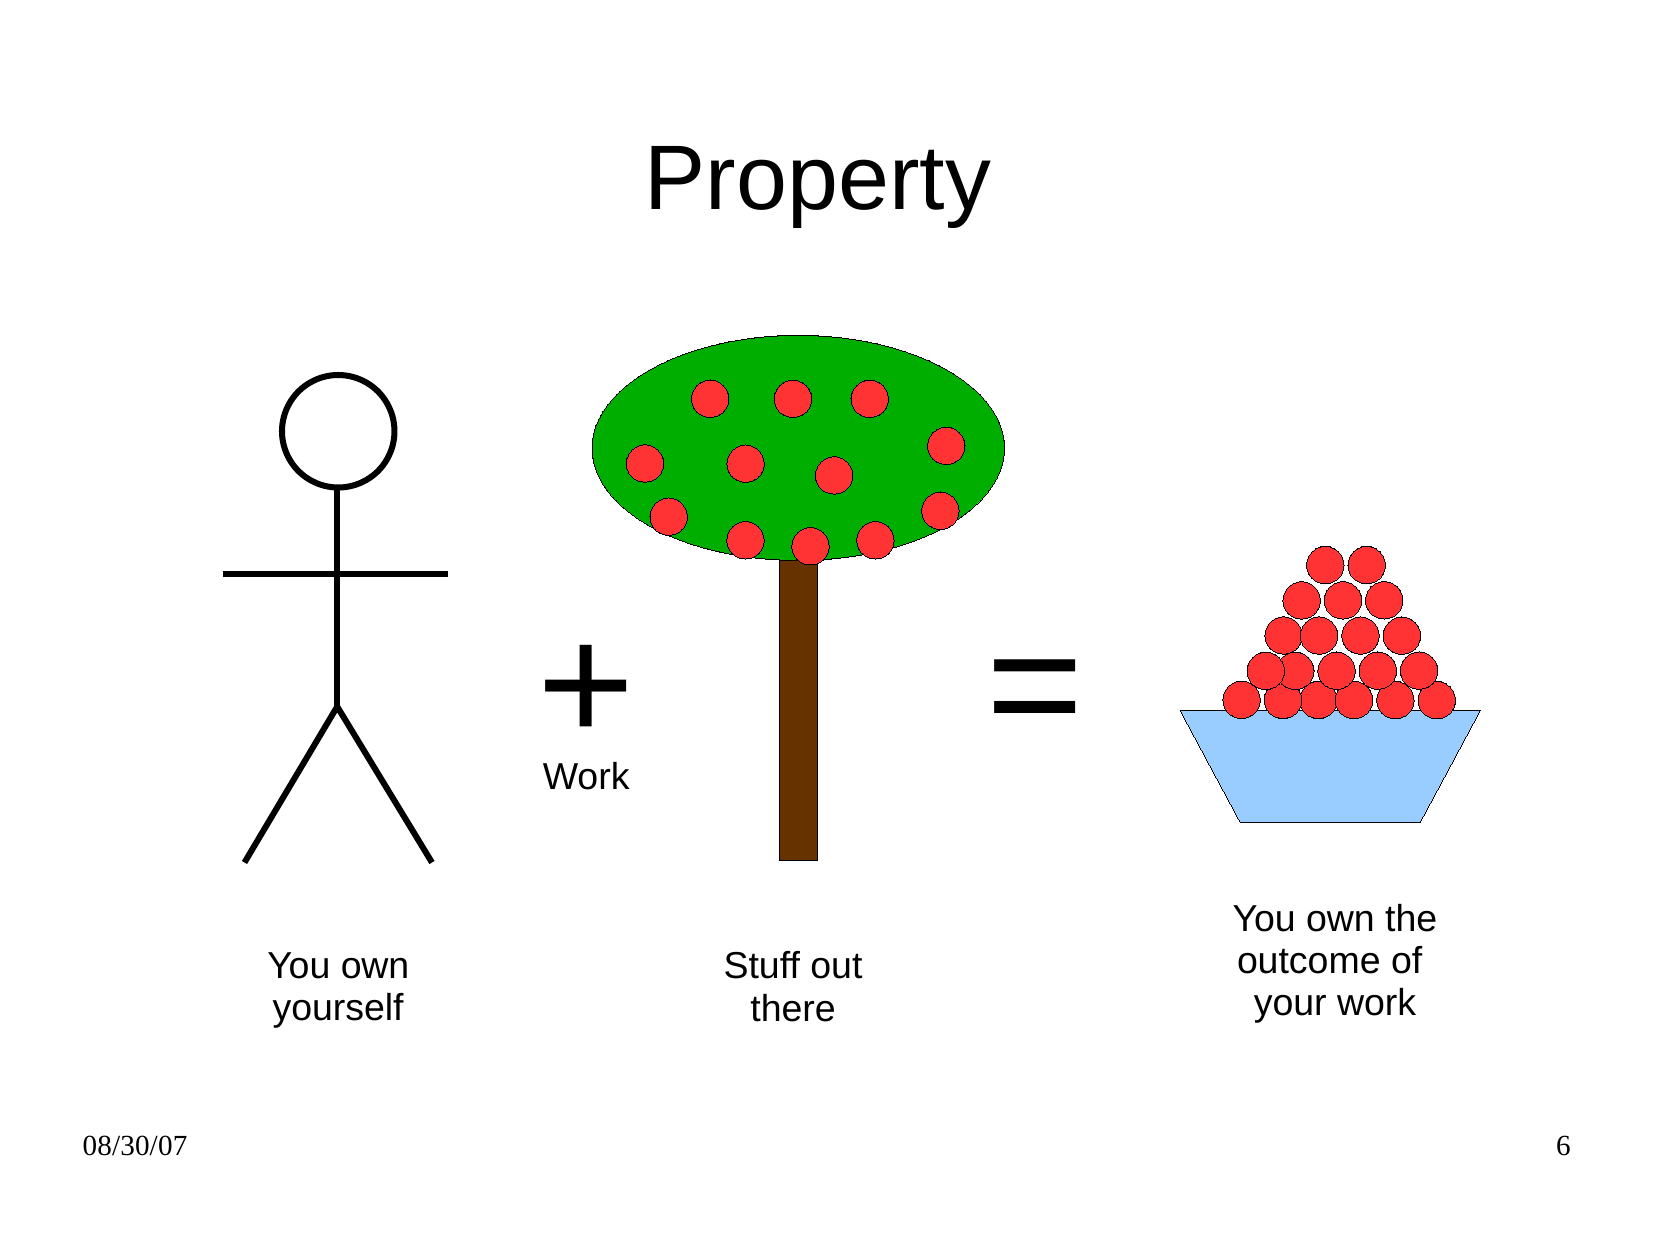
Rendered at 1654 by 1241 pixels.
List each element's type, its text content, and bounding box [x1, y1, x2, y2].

text_box You own yourself [244, 937, 432, 1037]
text_box + [523, 582, 651, 748]
text_box Stuff out there [699, 937, 887, 1037]
text_box = [972, 582, 1100, 784]
text_box Work [492, 748, 681, 806]
text_box [592, 335, 1005, 861]
text_box [1180, 546, 1481, 823]
title Property [86, 82, 1576, 275]
text_box You own the outcome of your work [1159, 890, 1511, 1032]
